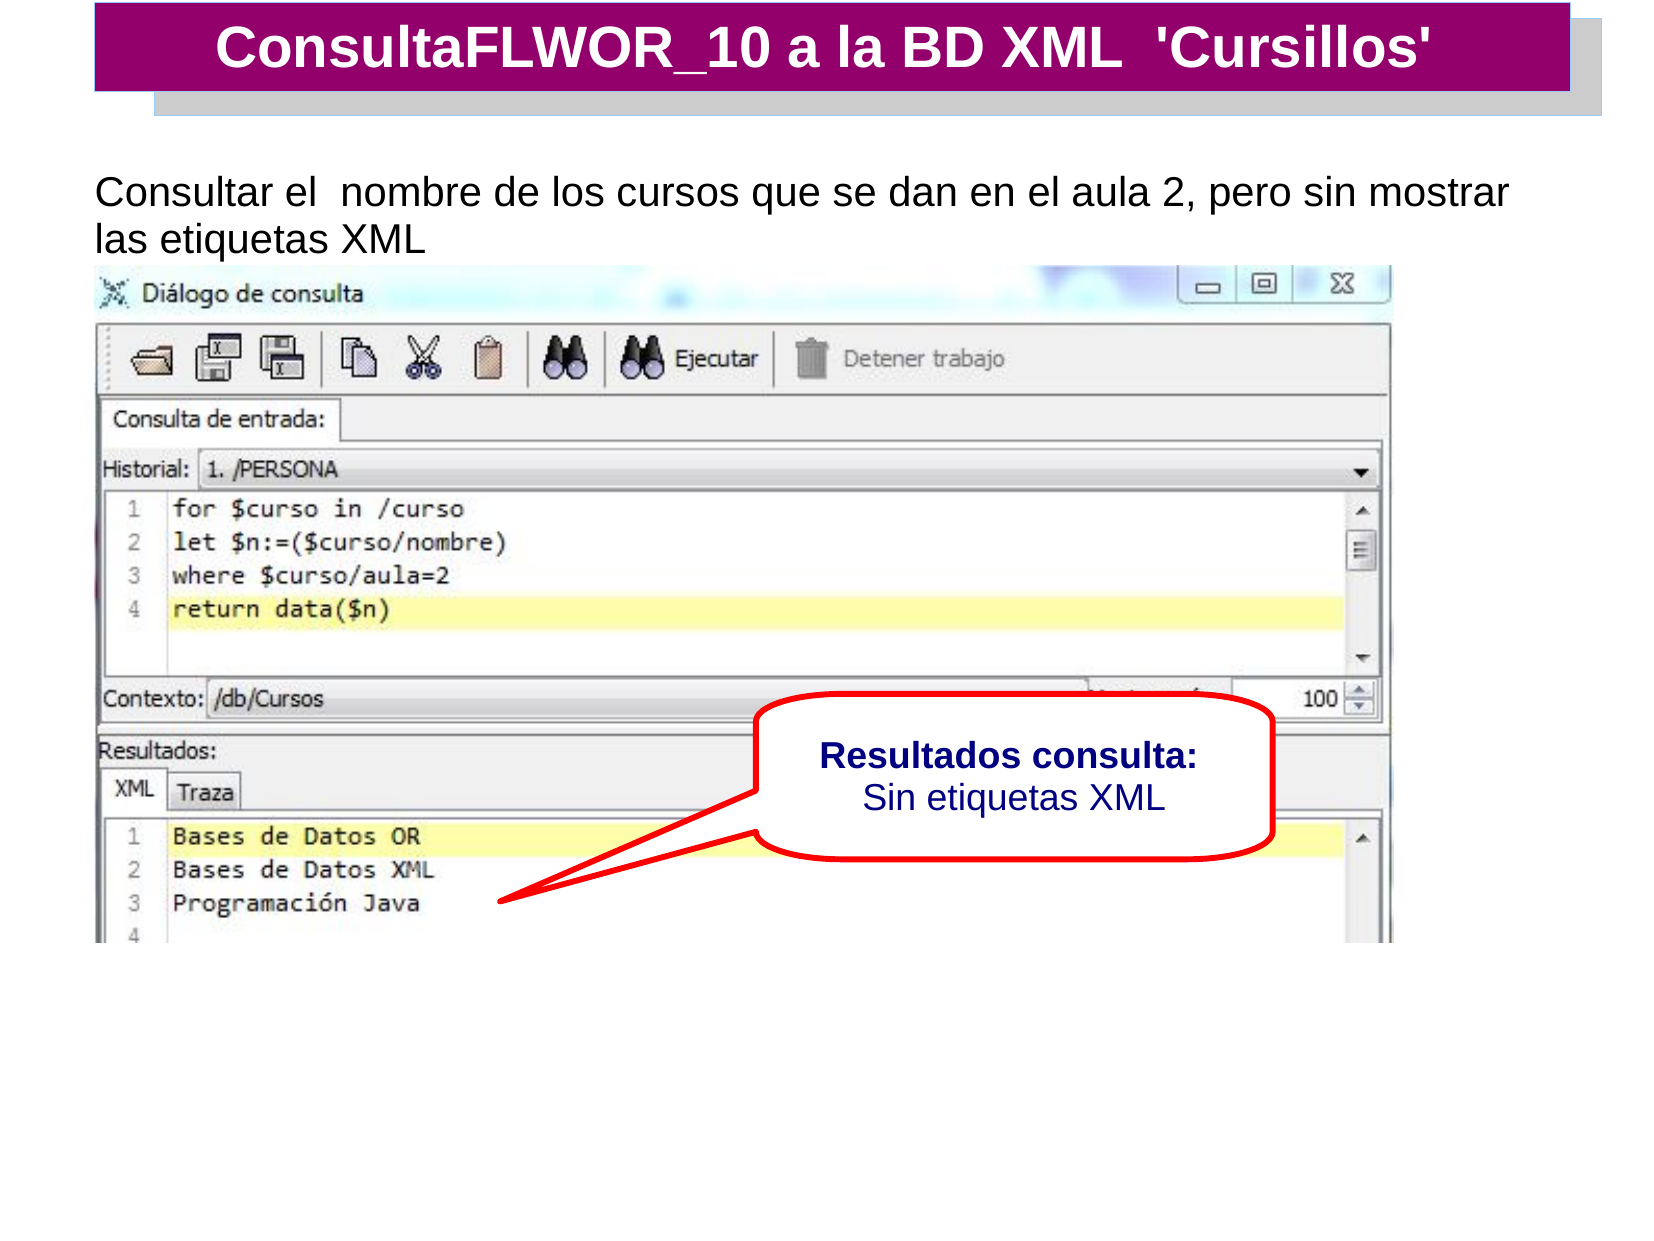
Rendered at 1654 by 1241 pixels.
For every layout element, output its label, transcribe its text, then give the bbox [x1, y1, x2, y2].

text_box Resultados consulta: Sin etiquetas XML [500, 693, 1273, 902]
text_box ConsultaFLWOR_10 a la BD XML 'Cursillos' [94, 2, 1571, 92]
picture [94, 265, 1394, 943]
text_box [154, 18, 1602, 116]
text_box Consultar el nombre de los cursos que se dan en el aula 2, pero sin mostrar las etiquetas XML [79, 161, 1616, 318]
